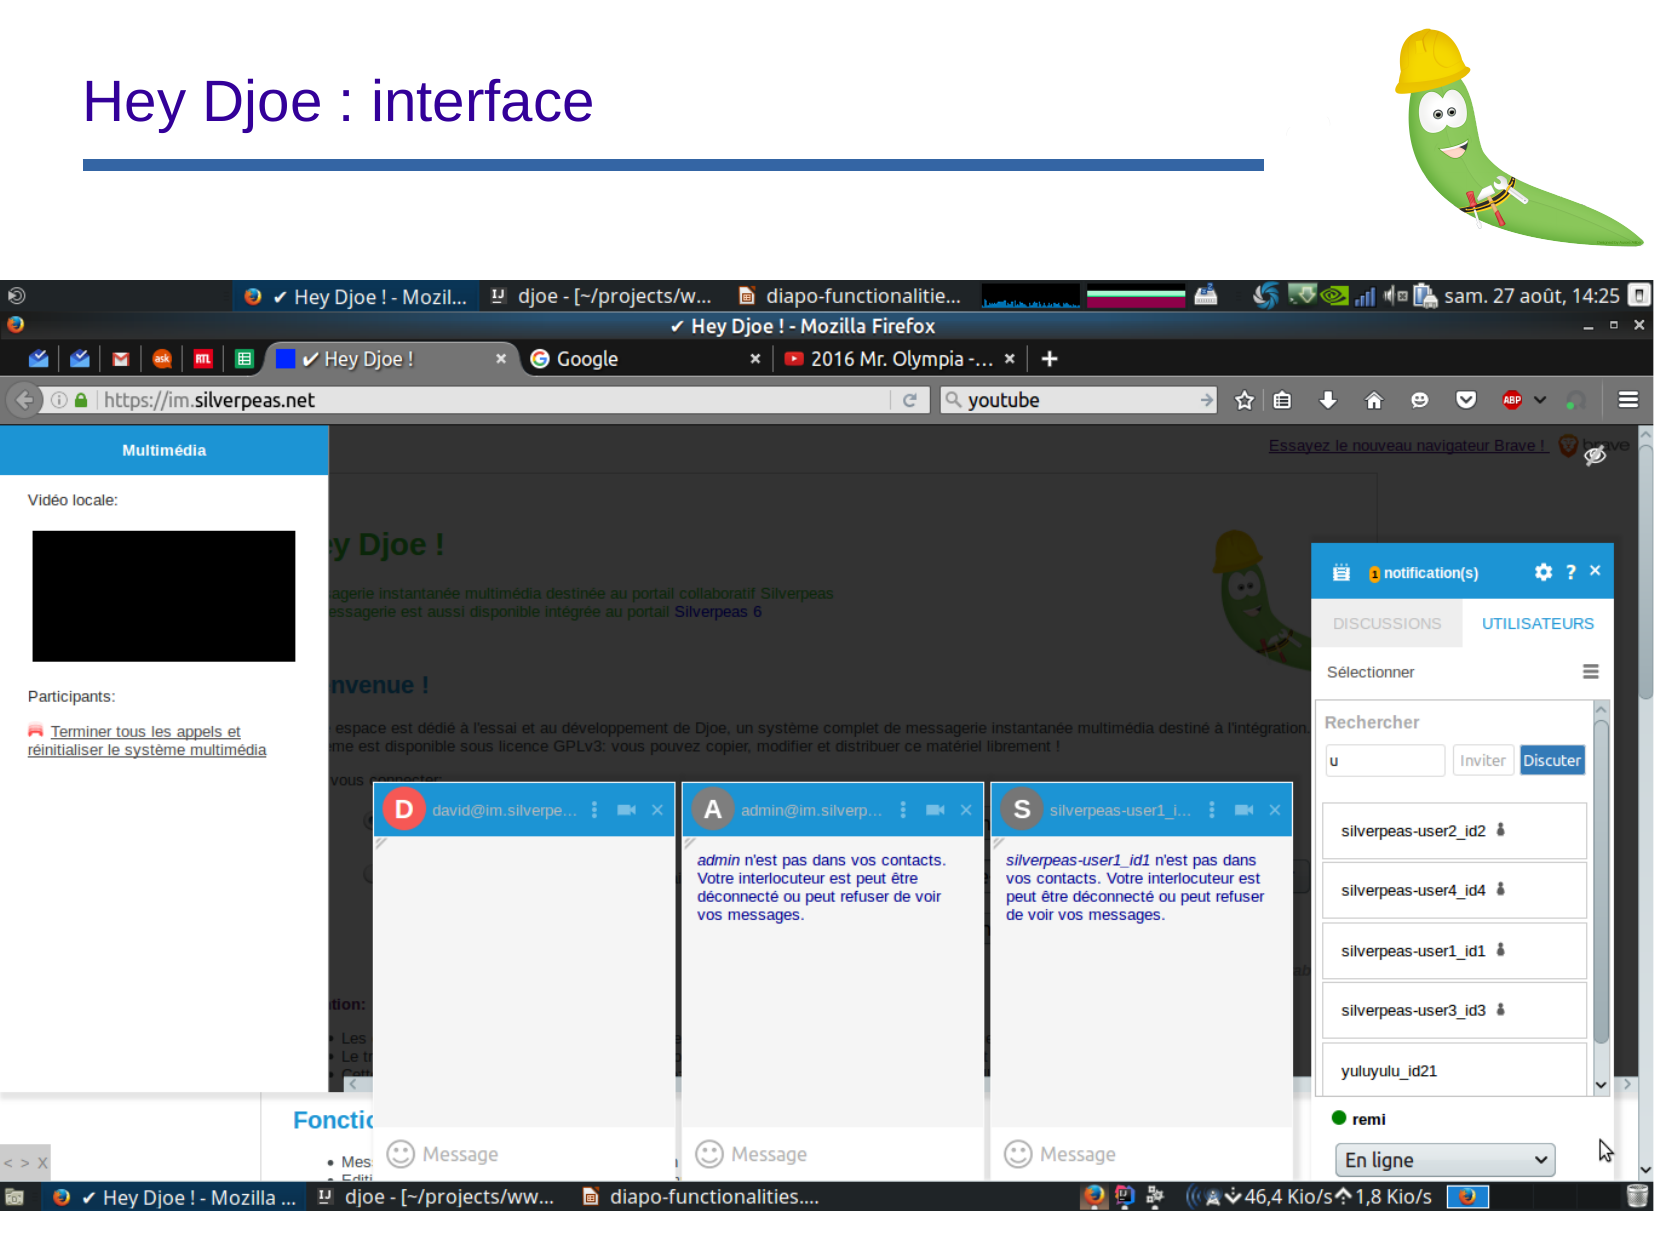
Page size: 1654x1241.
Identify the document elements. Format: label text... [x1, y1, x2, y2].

title Hey Djoe : interface [82, 49, 1264, 154]
picture [0, 280, 1654, 1211]
picture [1286, 23, 1647, 248]
